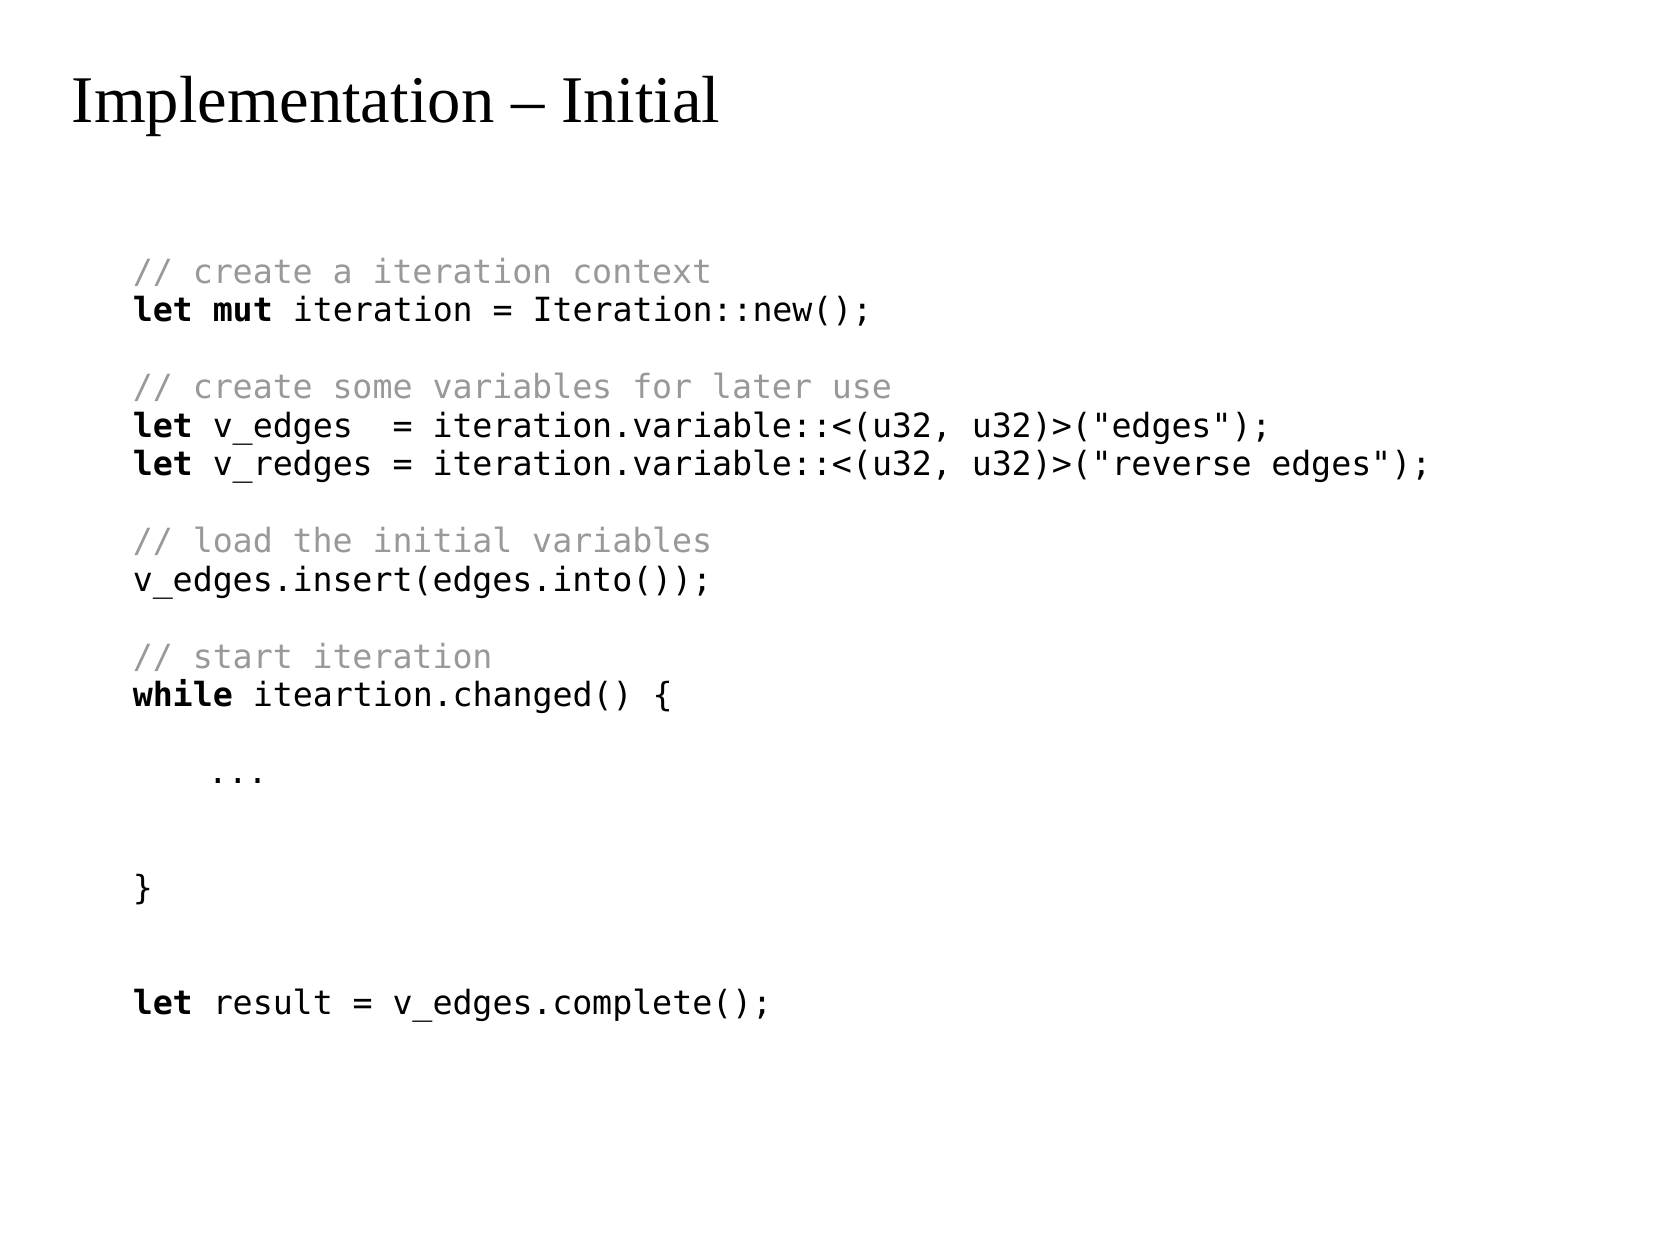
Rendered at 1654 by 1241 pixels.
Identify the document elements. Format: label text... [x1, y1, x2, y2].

text_box // create a iteration context let mut iteration = Iteration::new(); // create some variables for later use let v_edges = iteration.variable::<(u32, u32)>("edges"); let v_redges = iteration.variable::<(u32, u32)>("reverse edges"); // load the initial variables v_edges.insert(edges.into()); // start iteration while iteartion.changed() { ... } let result = v_edges.complete(); [118, 244, 1621, 1223]
title Implementation – Initial [71, 49, 1561, 151]
